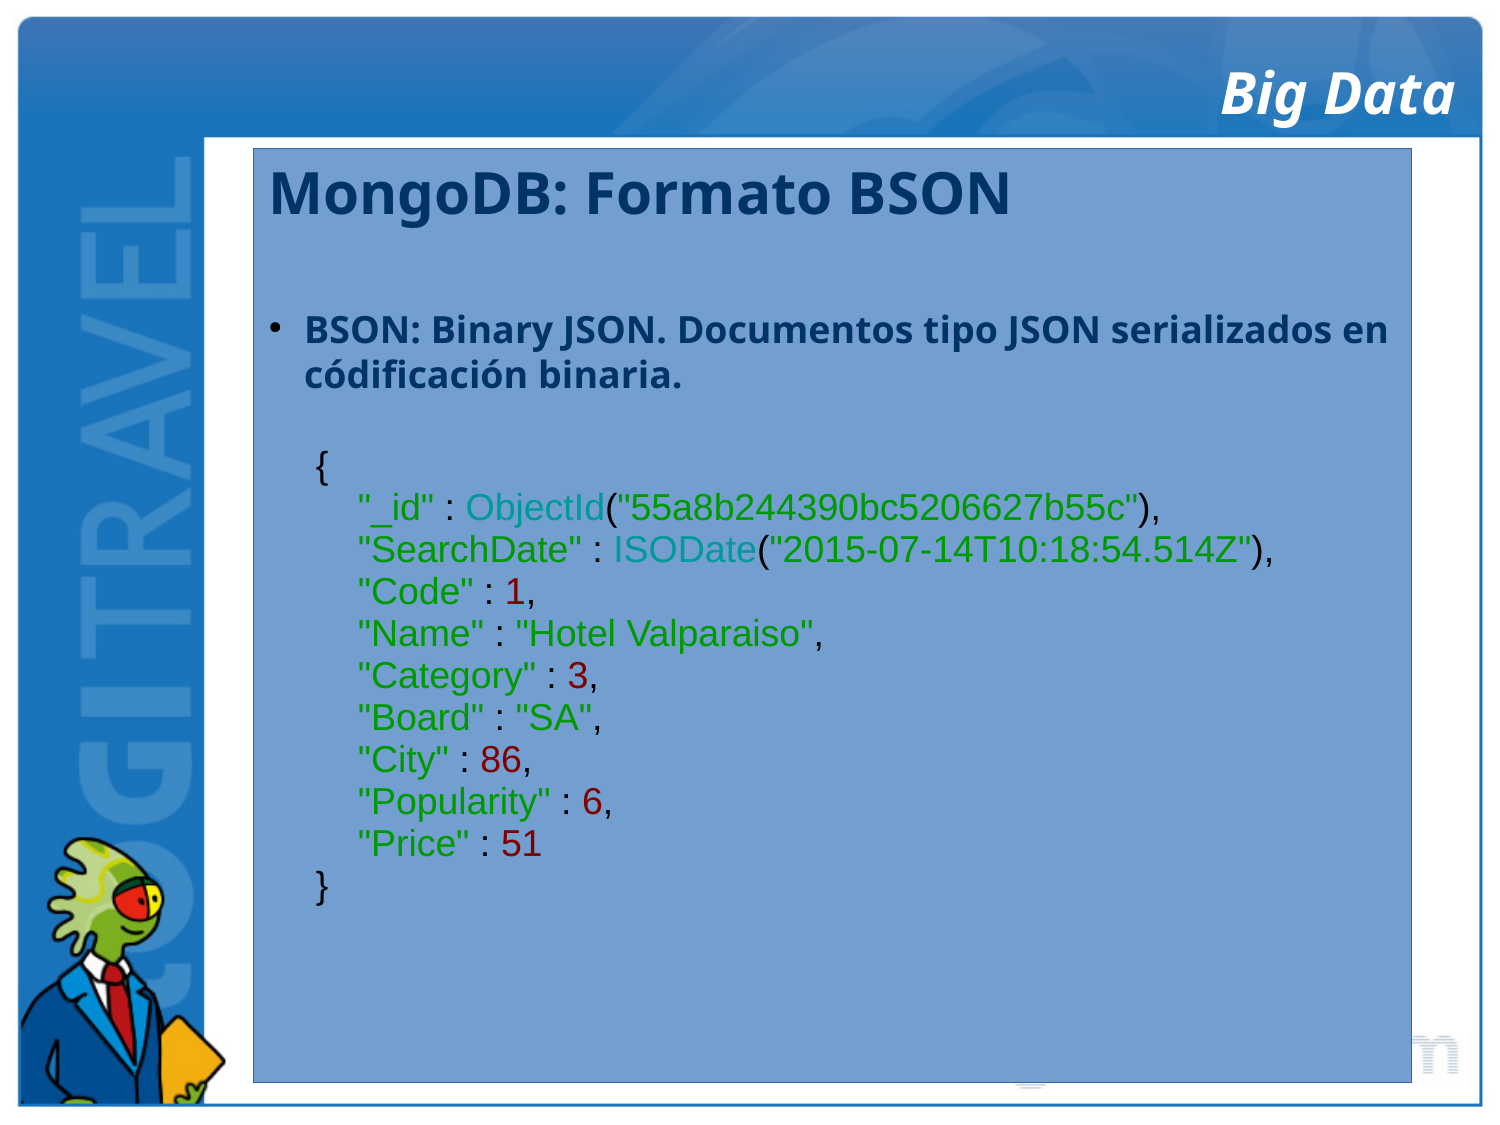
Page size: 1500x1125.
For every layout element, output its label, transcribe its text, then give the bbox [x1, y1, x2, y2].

picture [0, 0, 1500, 1125]
text_box MongoDB: Formato BSON BSON: Binary JSON. Documentos tipo JSON serializados en códificación binaria. [253, 148, 1412, 1083]
text_box Big Data [1284, 89, 1296, 108]
text_box { "_id" : ObjectId("55a8b244390bc5206627b55c"), "SearchDate" : ISODate("2015-07-14T10:18:54.514Z"), "Code" : 1, "Name" : "Hotel Valparaiso", "Category" : 3, "Board" : "SA", "City" : 86, "Popularity" : 6, "Price" : 51 } [301, 437, 1382, 981]
text_box Big Data [694, 62, 1471, 121]
